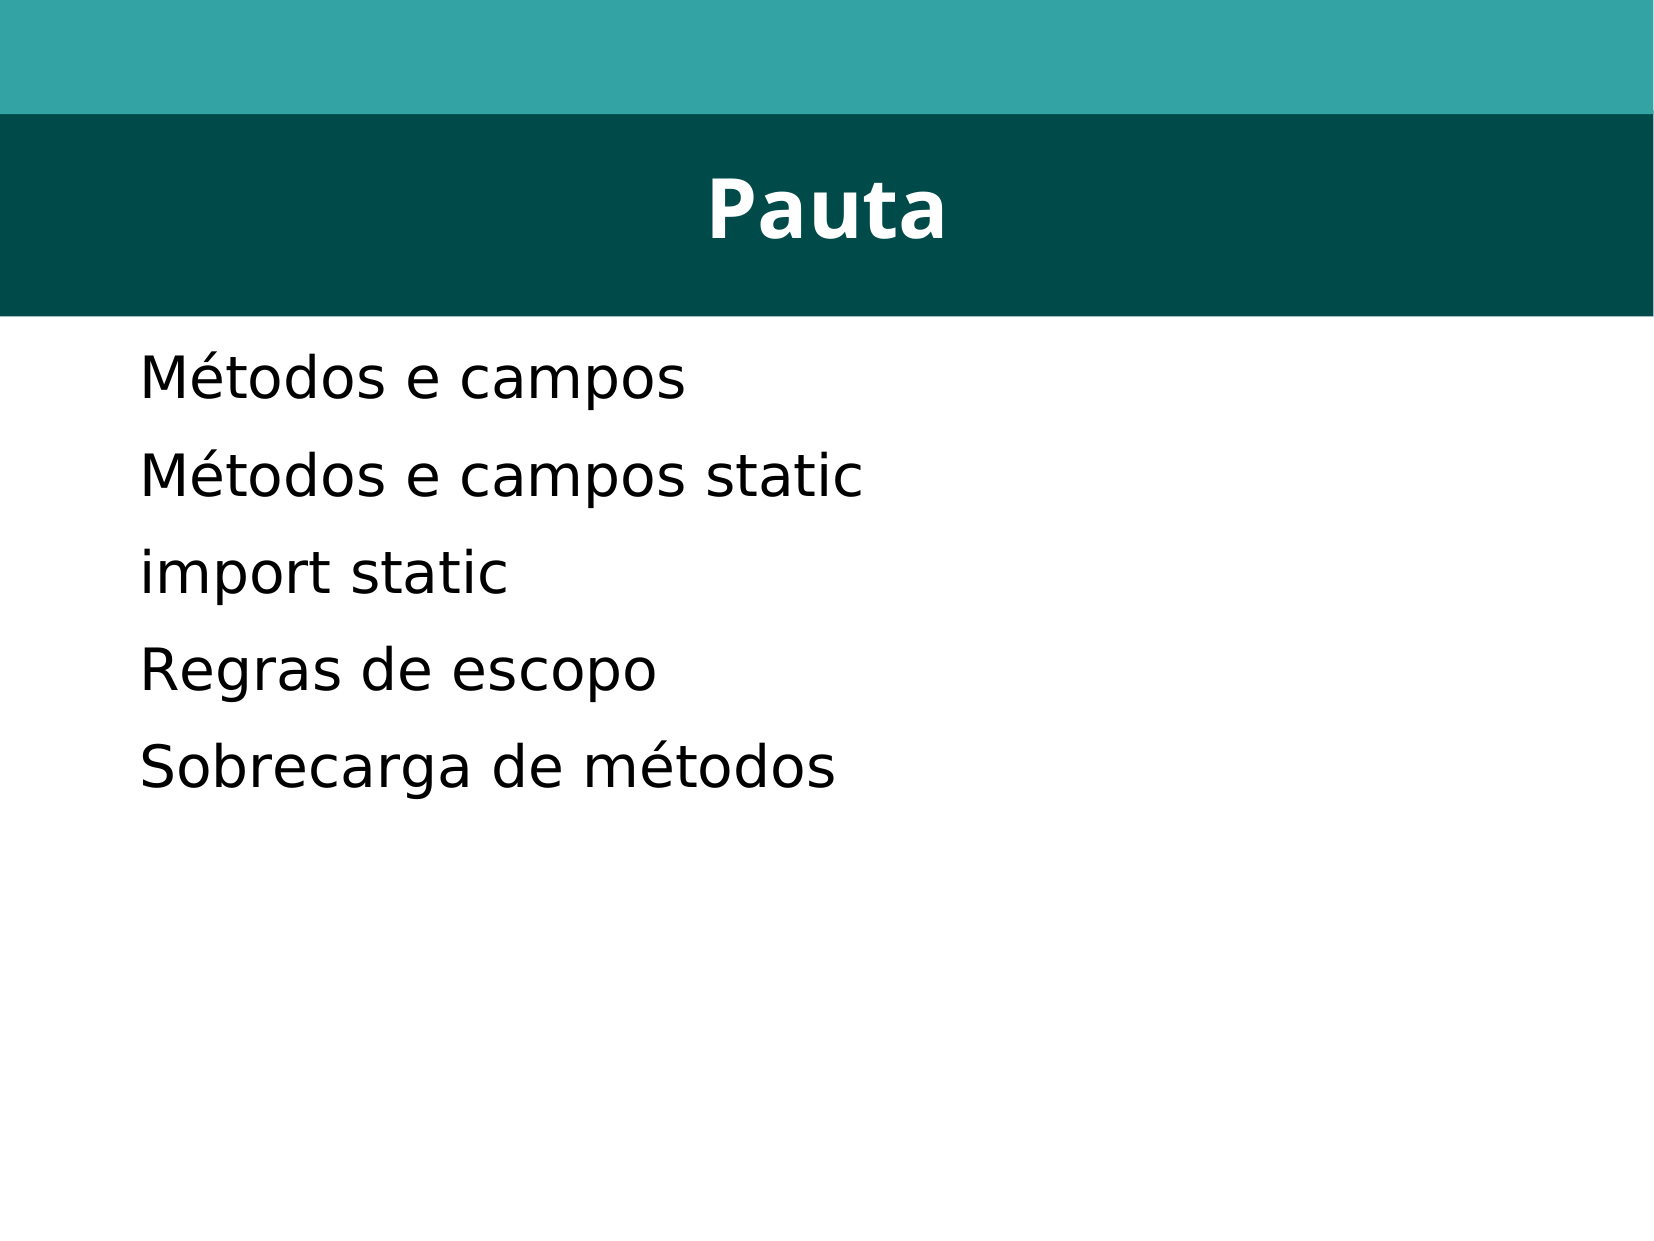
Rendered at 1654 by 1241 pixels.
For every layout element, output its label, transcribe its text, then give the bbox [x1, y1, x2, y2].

list Métodos e campos Métodos e campos static import static Regras de escopo Sobrecarga de métodos [121, 344, 1534, 1127]
title Pauta [121, 102, 1534, 311]
